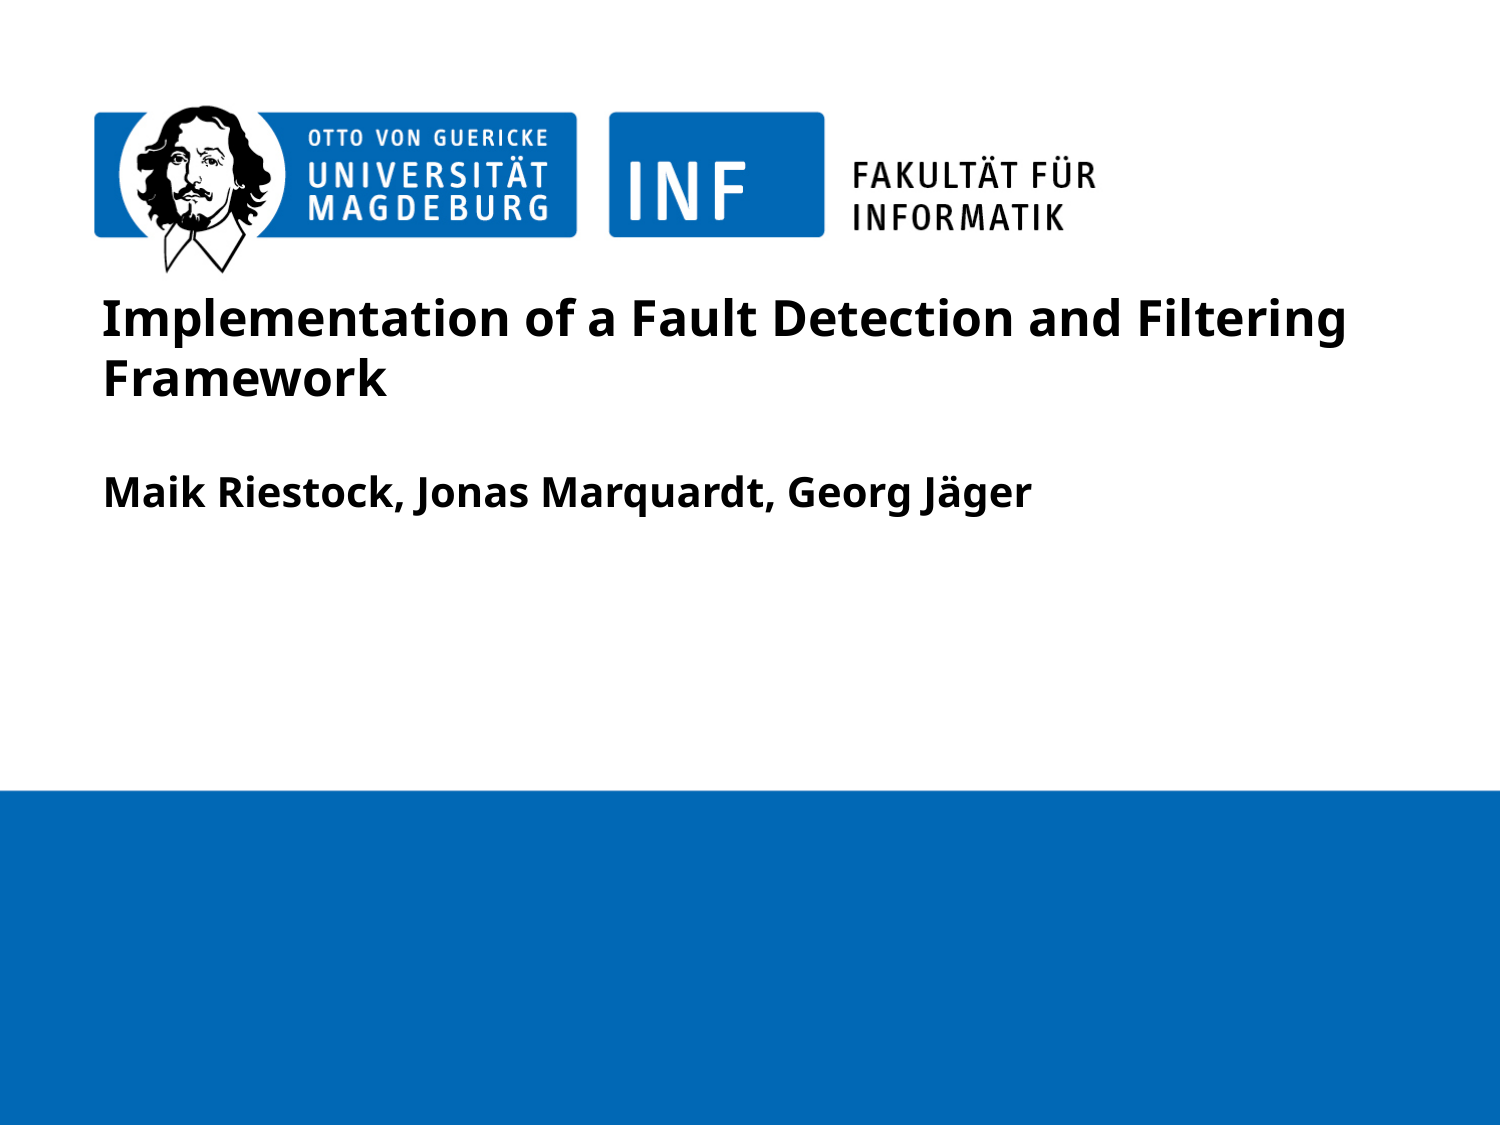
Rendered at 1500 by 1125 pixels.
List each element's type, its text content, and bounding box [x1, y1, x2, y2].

text_box Implementation of a Fault Detection and Filtering Framework Maik Riestock, Jonas Marquardt, Georg Jäger [87, 267, 1401, 524]
picture [0, 0, 1500, 1125]
